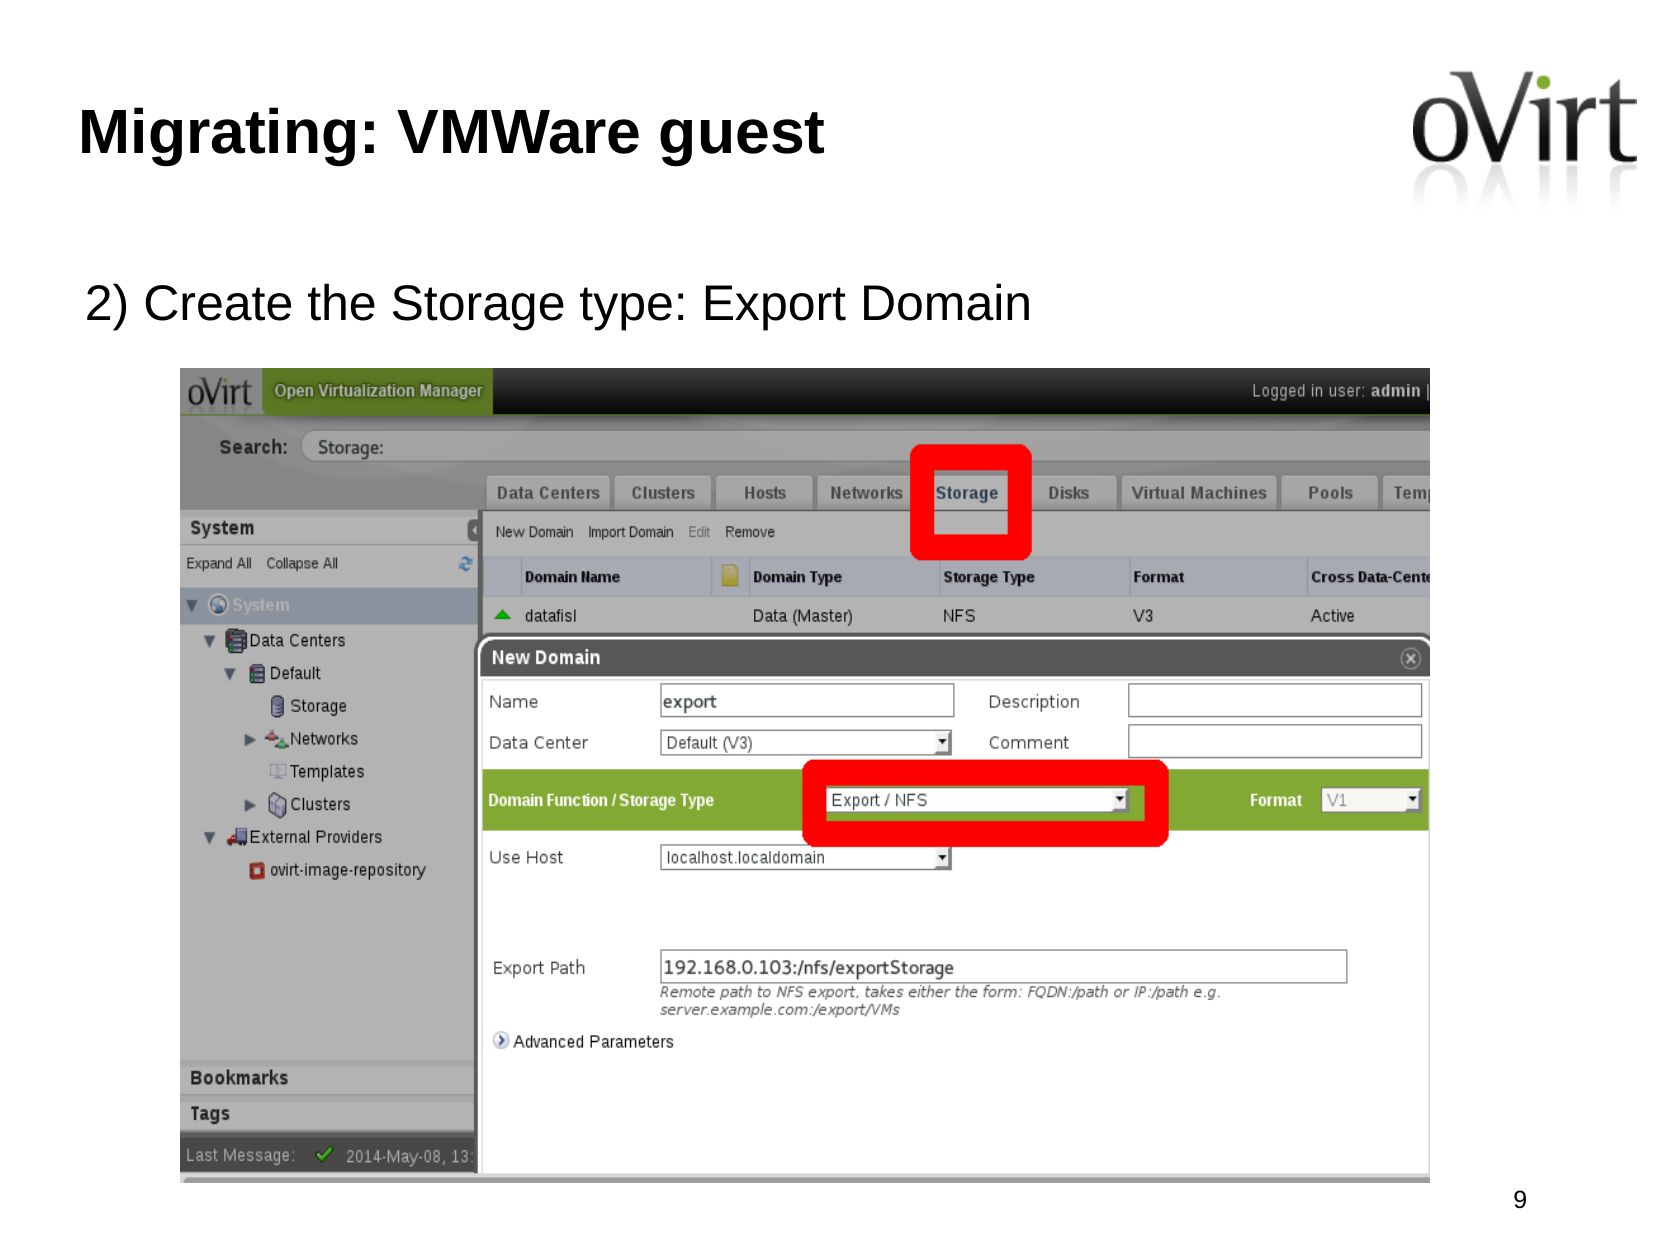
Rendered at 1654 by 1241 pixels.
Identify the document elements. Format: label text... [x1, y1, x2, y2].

text_box 2) Create the Storage type: Export Domain [70, 202, 1291, 405]
picture [1413, 63, 1637, 212]
picture [180, 368, 1430, 1183]
text_box Migrating: VMWare guest [64, 30, 1285, 233]
